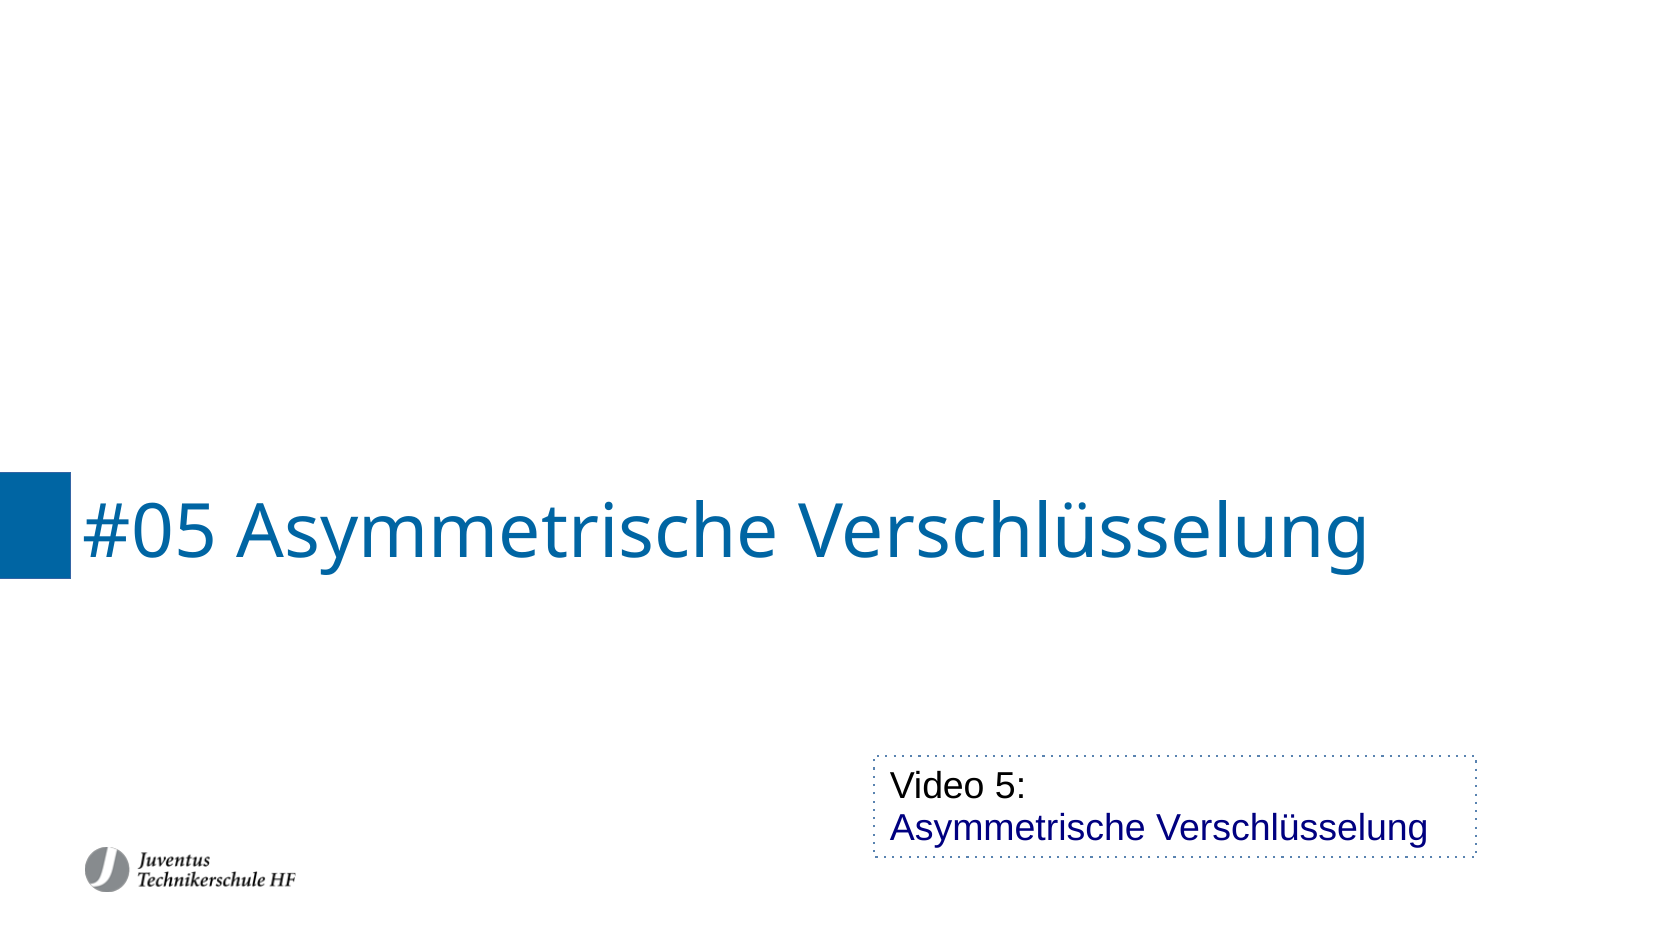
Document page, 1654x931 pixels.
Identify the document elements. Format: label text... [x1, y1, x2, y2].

title #05 Asymmetrische Verschlüsselung [82, 450, 1571, 606]
picture [85, 847, 296, 892]
text_box Video 5: Asymmetrische Verschlüsselung [874, 756, 1477, 857]
